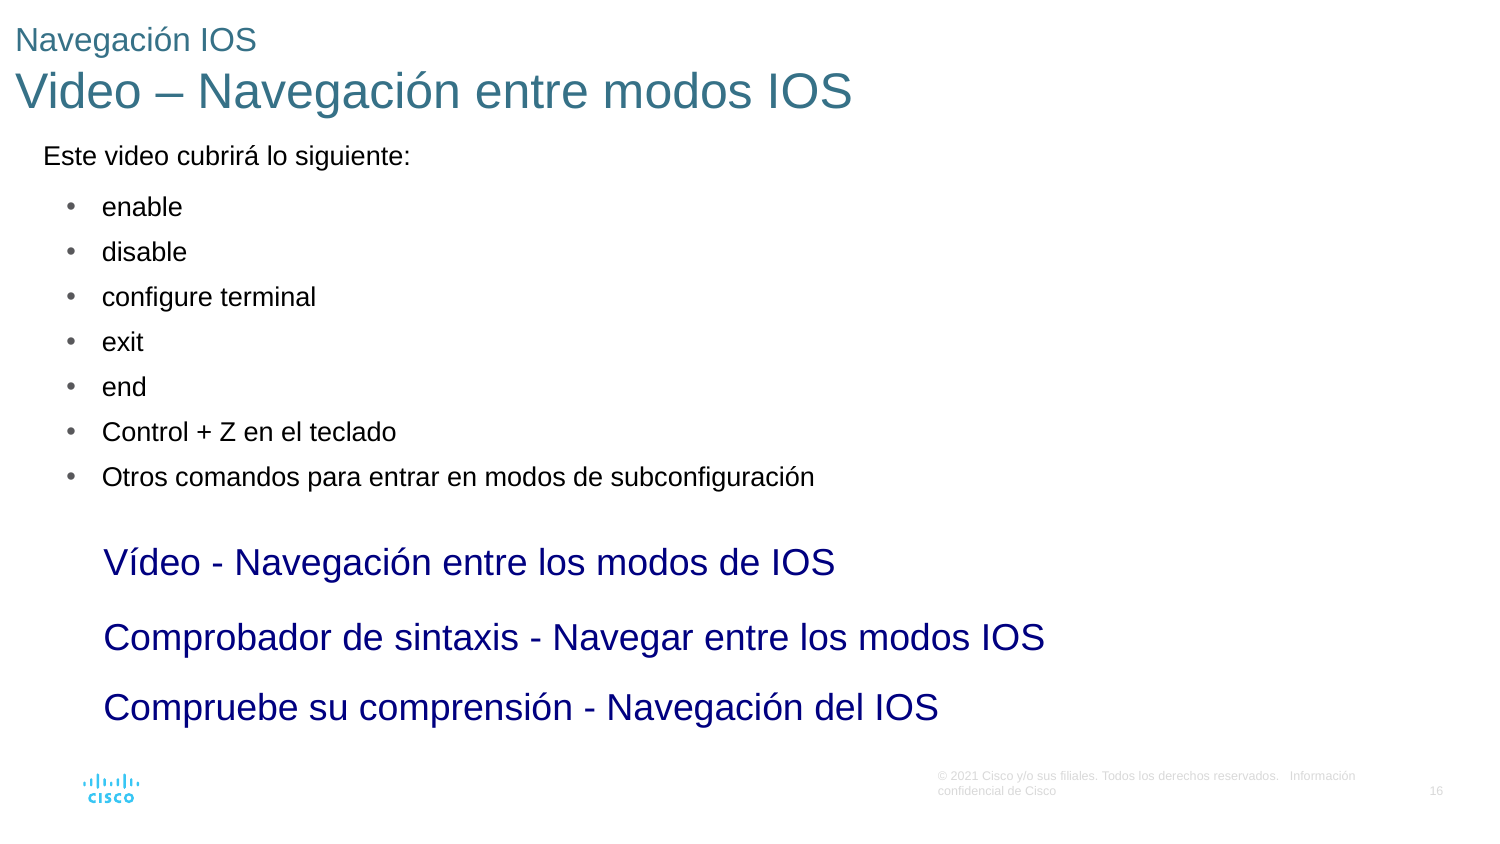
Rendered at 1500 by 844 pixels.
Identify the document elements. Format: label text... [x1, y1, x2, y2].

text_box Vídeo - Navegación entre los modos de IOS [88, 534, 1022, 609]
list Este video cubrirá lo siguiente: enable disable configure terminal exit end Control + Z en el teclado Otros comandos para entrar en modos de subconfiguración [28, 130, 1447, 532]
text_box Comprobador de sintaxis - Navegar entre los modos IOS [88, 609, 1270, 680]
title Navegación IOS Video – Navegación entre modos IOS [0, 19, 1500, 117]
text_box Compruebe su comprensión - Navegación del IOS [88, 679, 1202, 750]
